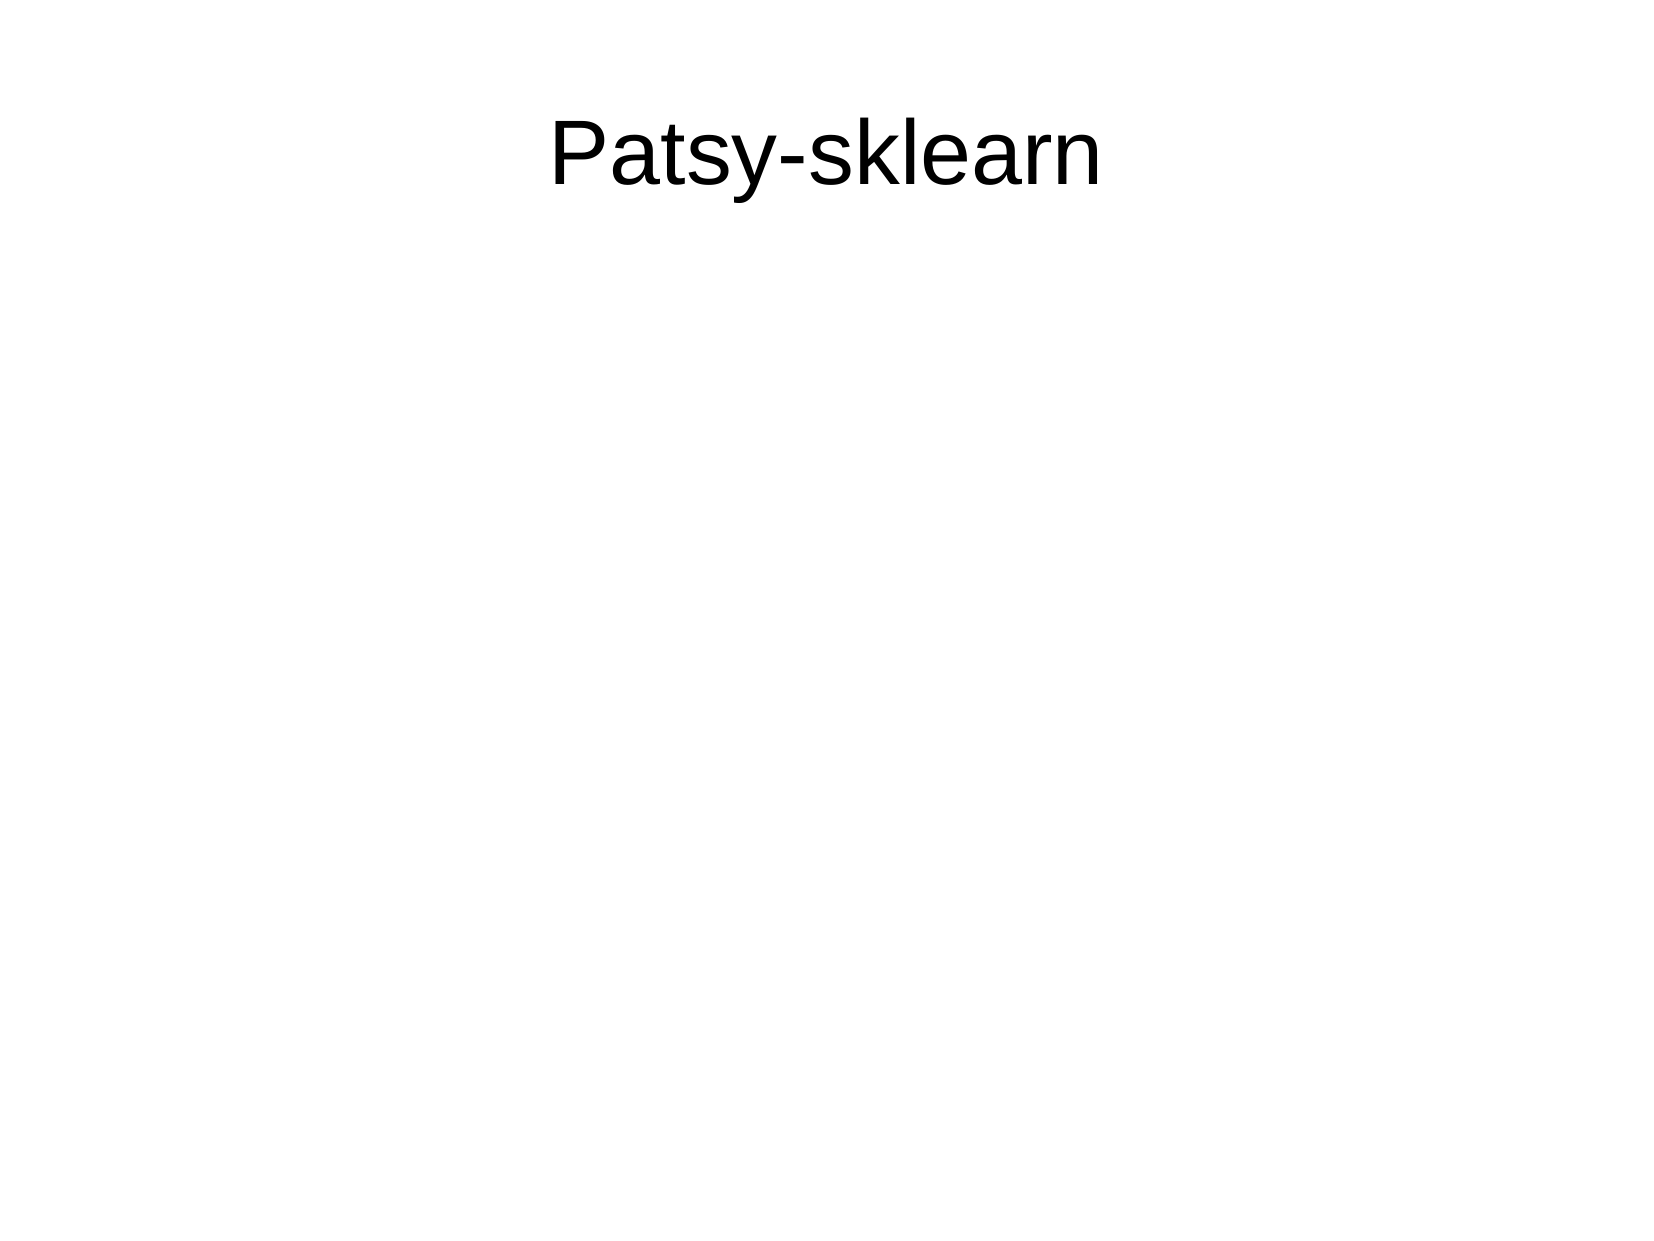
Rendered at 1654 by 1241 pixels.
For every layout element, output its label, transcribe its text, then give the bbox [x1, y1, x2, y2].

title Patsy-sklearn [82, 49, 1571, 257]
